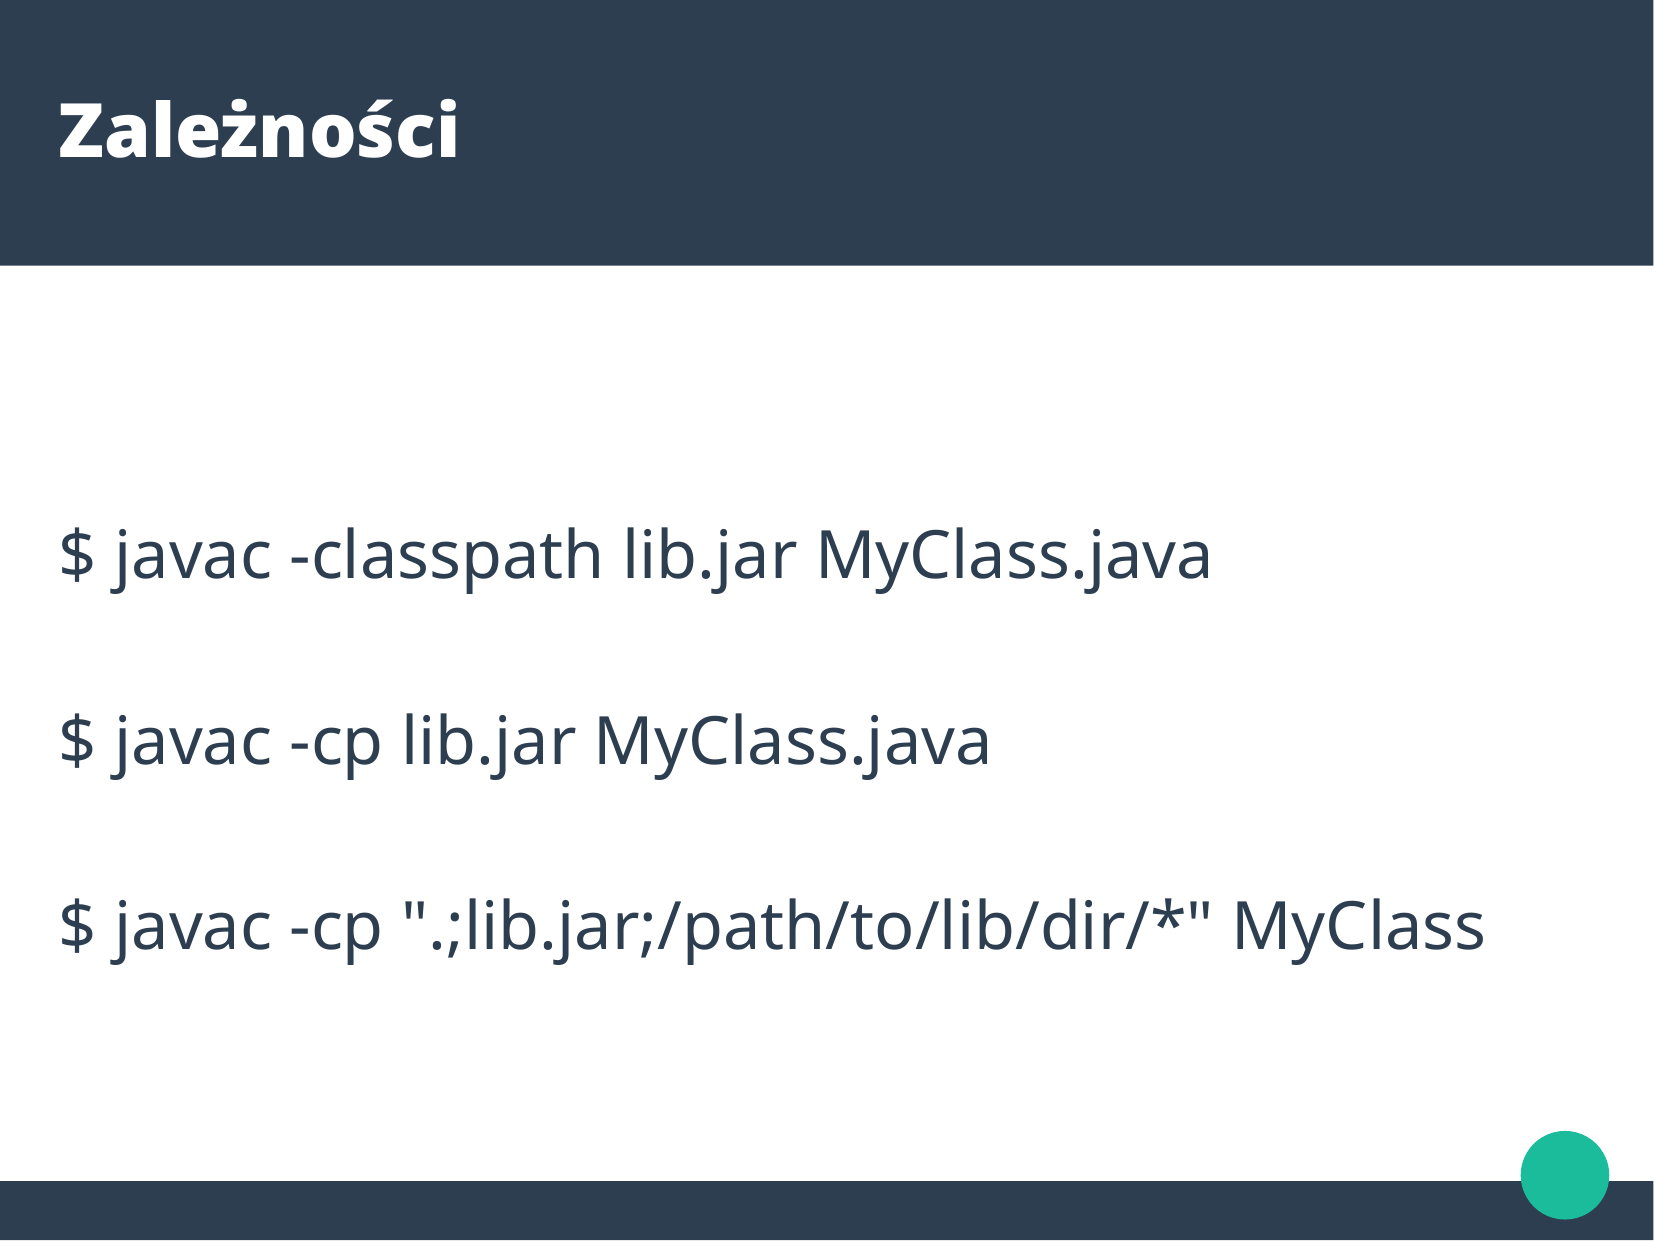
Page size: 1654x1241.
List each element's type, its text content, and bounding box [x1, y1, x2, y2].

title Zależności [59, 24, 1595, 232]
subtitle $ javac -classpath lib.jar MyClass.java $ javac -cp lib.jar MyClass.java $ javac -cp ".;lib.jar;/path/to/lib/dir/*" MyClass [59, 324, 1595, 1152]
